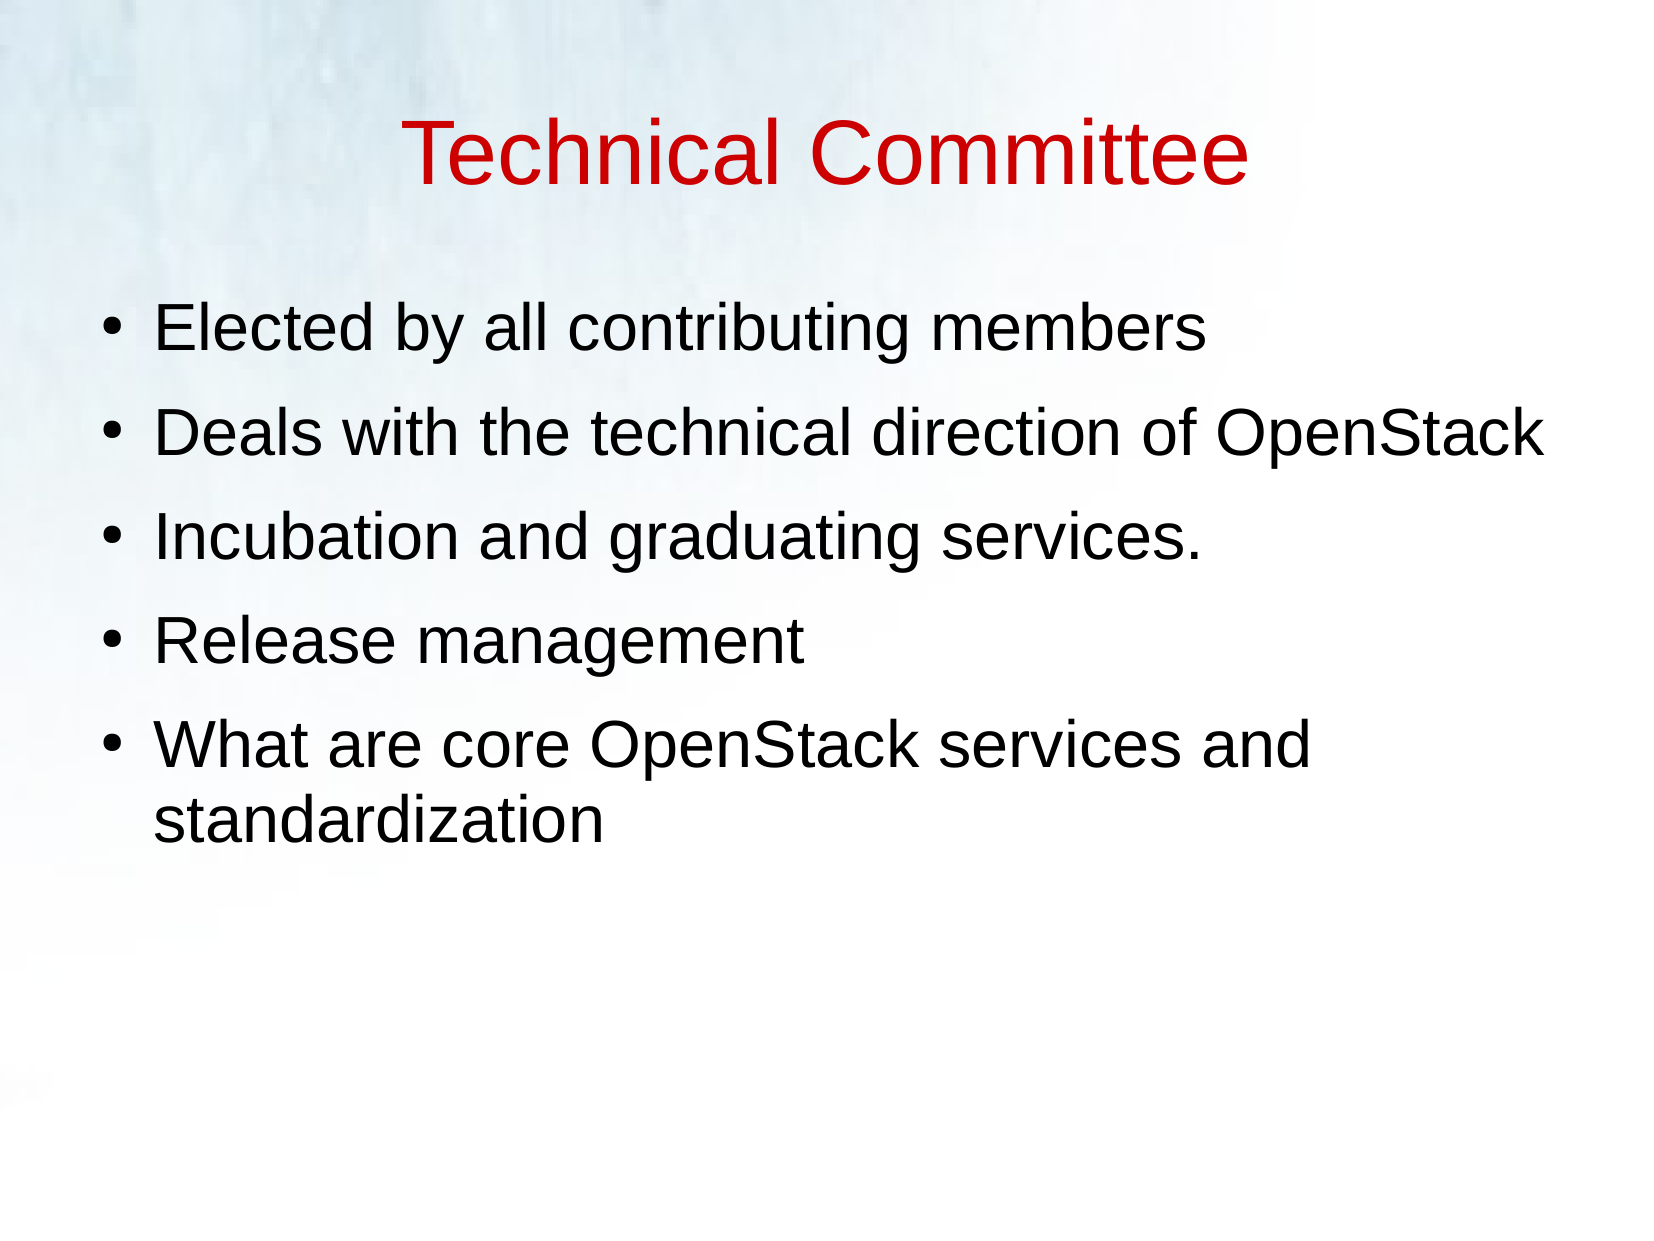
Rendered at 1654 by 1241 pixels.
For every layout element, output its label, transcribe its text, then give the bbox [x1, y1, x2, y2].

picture [0, 0, 1654, 1241]
list Elected by all contributing members Deals with the technical direction of OpenStack Incubation and graduating services. Release management What are core OpenStack services and standardization [82, 290, 1571, 1010]
title Technical Committee [82, 49, 1571, 257]
